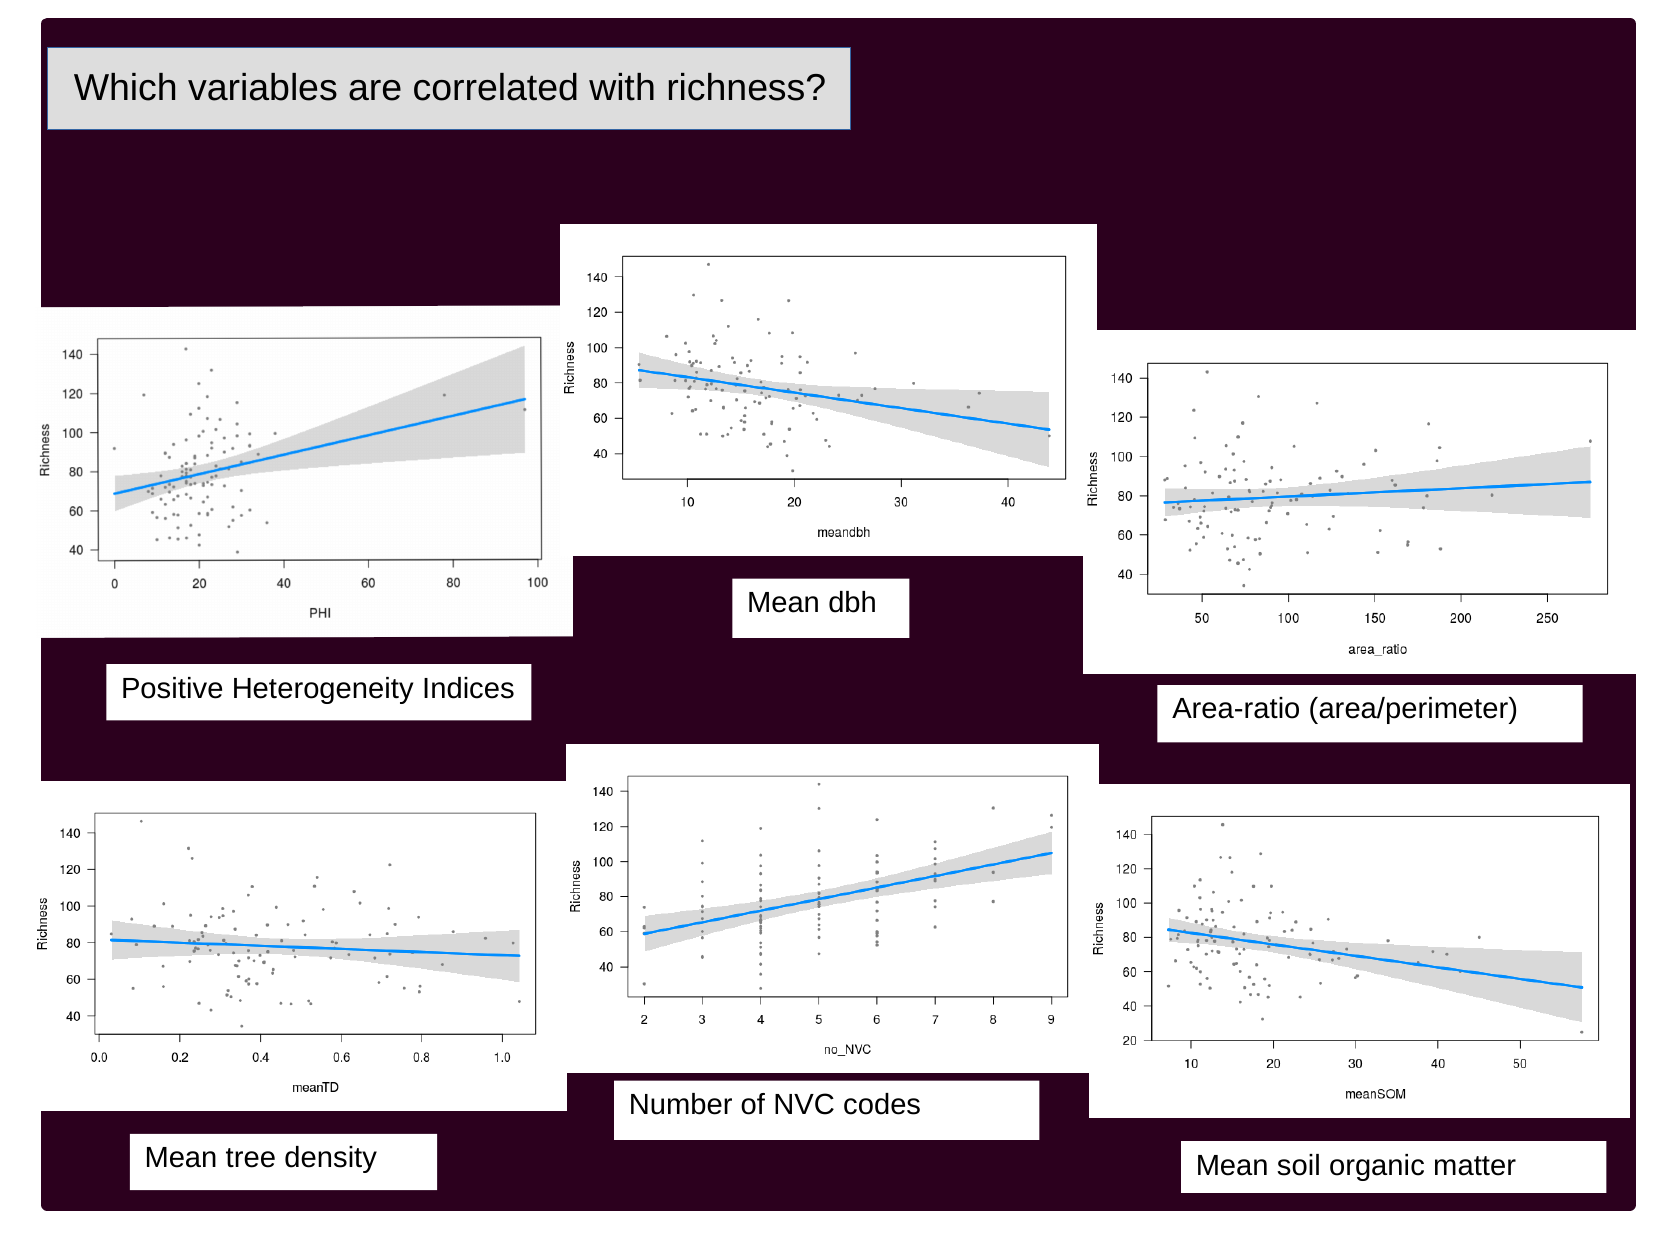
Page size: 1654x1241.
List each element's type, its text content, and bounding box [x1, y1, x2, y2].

text_box [47, 556, 1630, 784]
text_box [47, 23, 1630, 330]
text_box Mean dbh [732, 578, 910, 638]
text_box Number of NVC codes [614, 1080, 1040, 1140]
picture [33, 744, 1630, 1118]
text_box Area-ratio (area/perimeter) [1157, 685, 1583, 743]
text_box [47, 1073, 1630, 1205]
picture [35, 224, 1640, 674]
text_box Mean tree density [129, 1133, 438, 1191]
text_box Mean soil organic matter [1181, 1141, 1607, 1193]
text_box Positive Heterogeneity Indices [106, 664, 532, 721]
text_box Which variables are correlated with richness? [59, 59, 993, 116]
